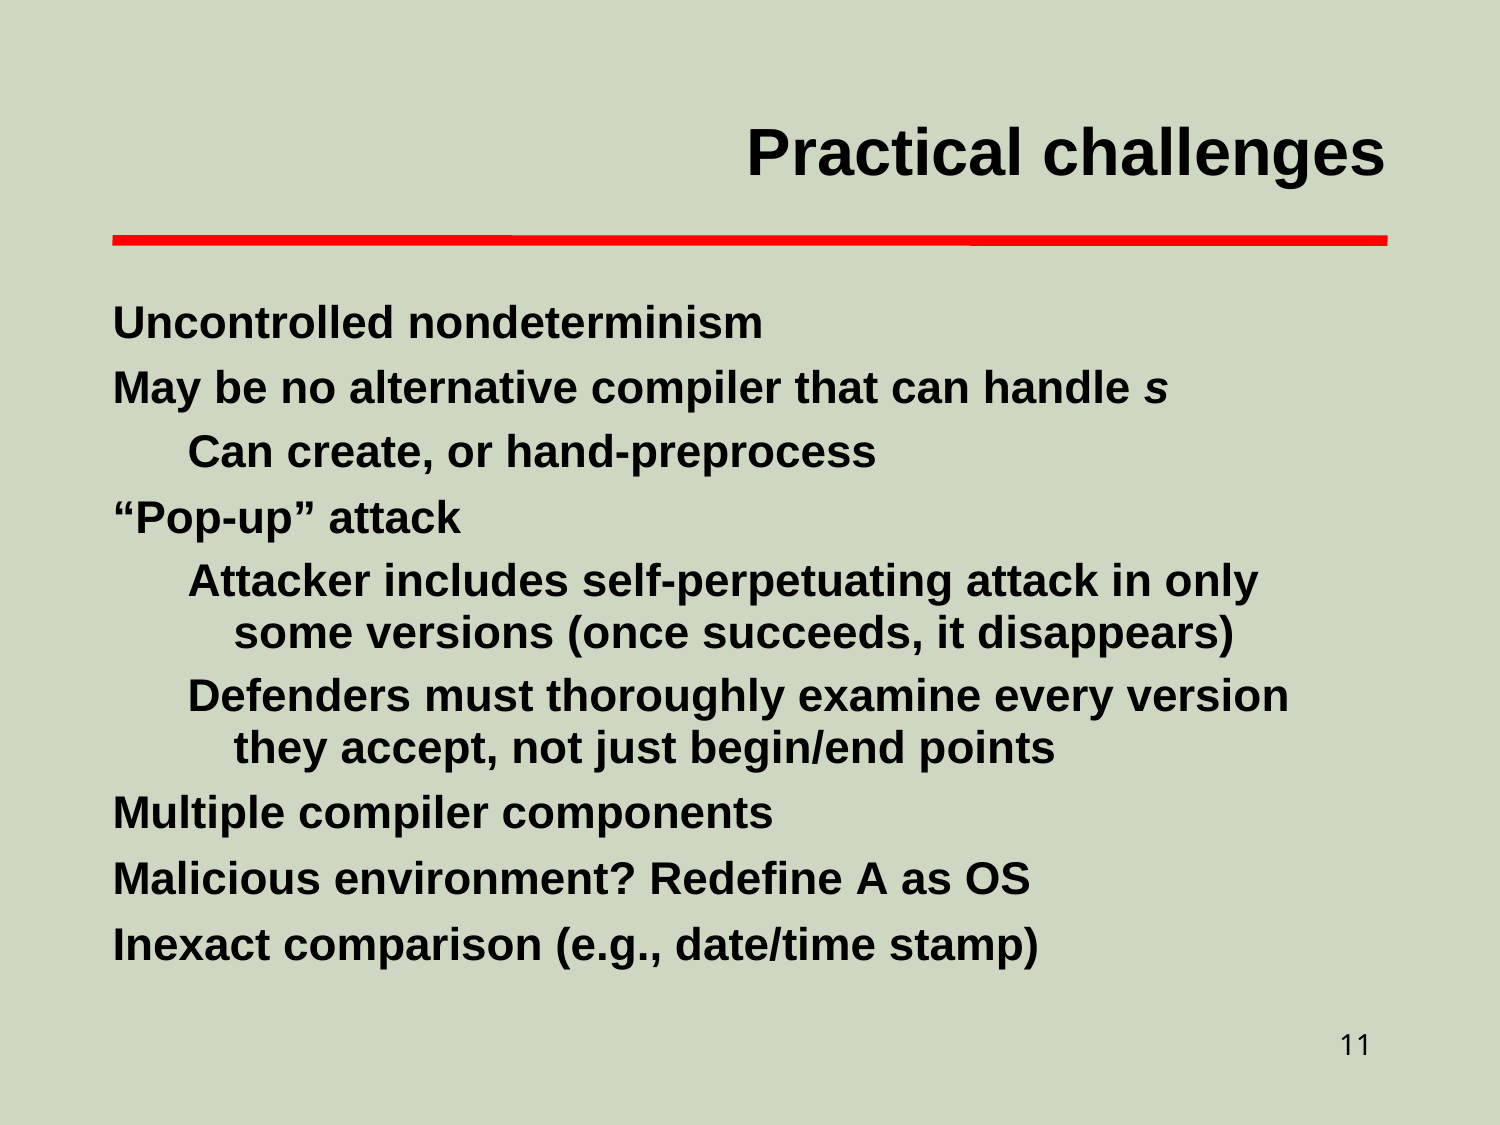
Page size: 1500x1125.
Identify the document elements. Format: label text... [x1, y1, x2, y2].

list Uncontrolled nondeterminism May be no alternative compiler that can handle s Can create, or hand-preprocess “Pop-up” attack Attacker includes self-perpetuating attack in only some versions (once succeeds, it disappears) Defenders must thoroughly examine every version they accept, not just begin/end points Multiple compiler components Malicious environment? Redefine A as OS Inexact comparison (e.g., date/time stamp) [112, 299, 1388, 1011]
title Practical challenges [125, 117, 1388, 192]
